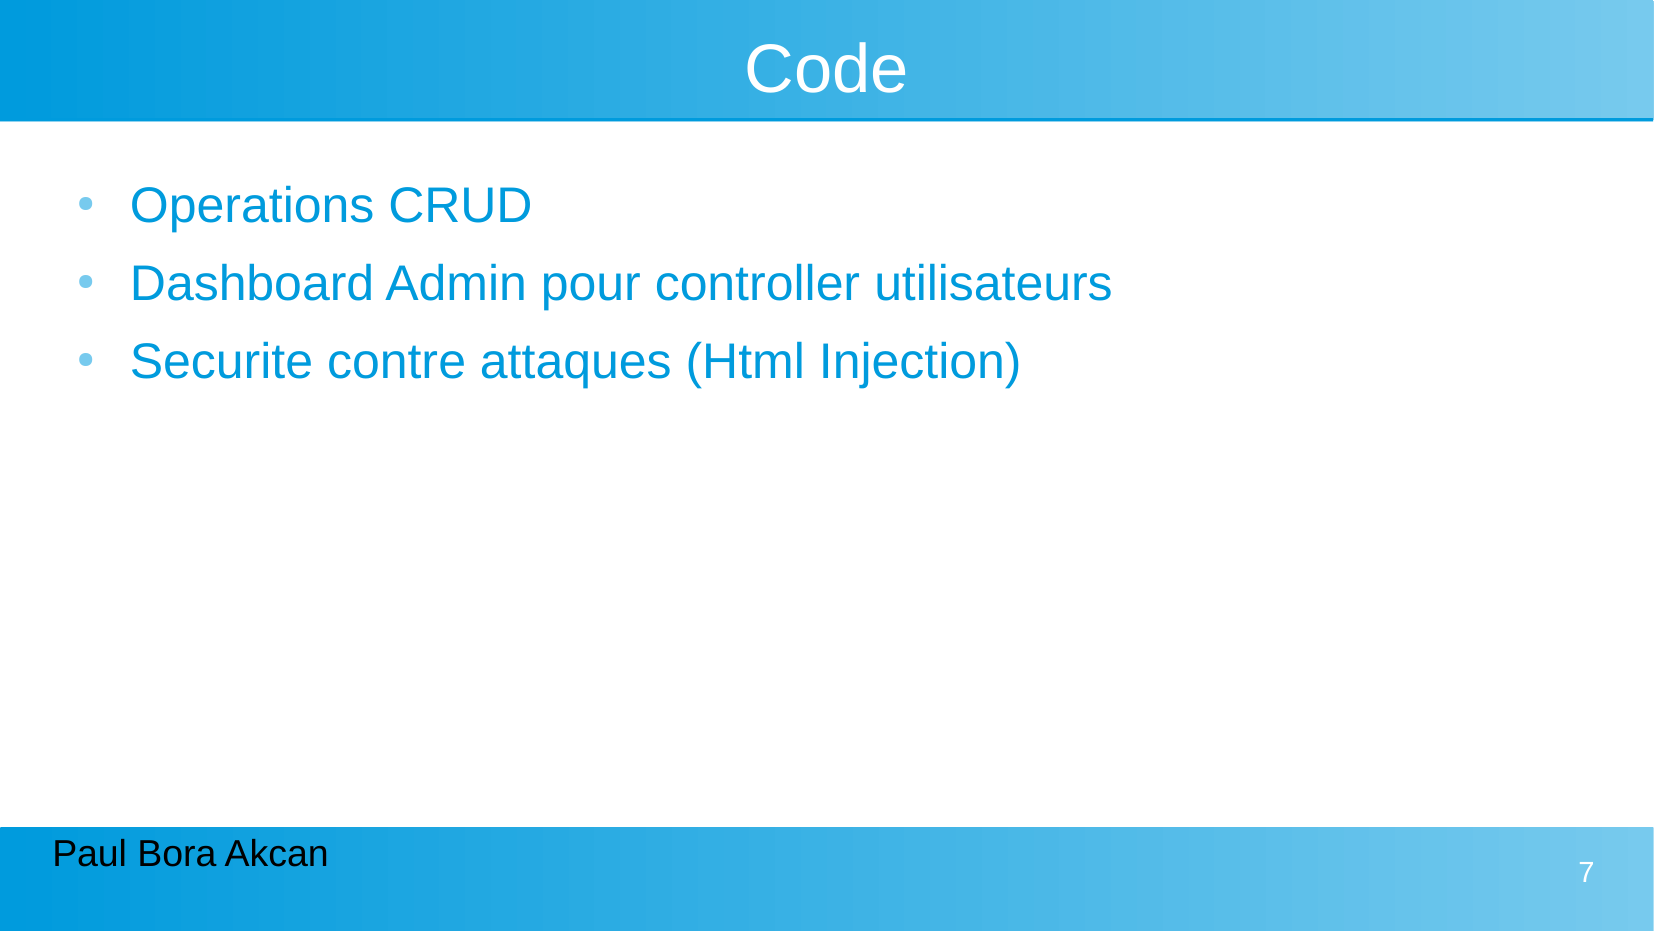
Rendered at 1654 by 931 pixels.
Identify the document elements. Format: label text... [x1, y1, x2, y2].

list Operations CRUD Dashboard Admin pour controller utilisateurs Securite contre attaques (Html Injection) [59, 177, 1595, 768]
title Code [59, 29, 1595, 108]
text_box Paul Bora Akcan [37, 825, 488, 901]
